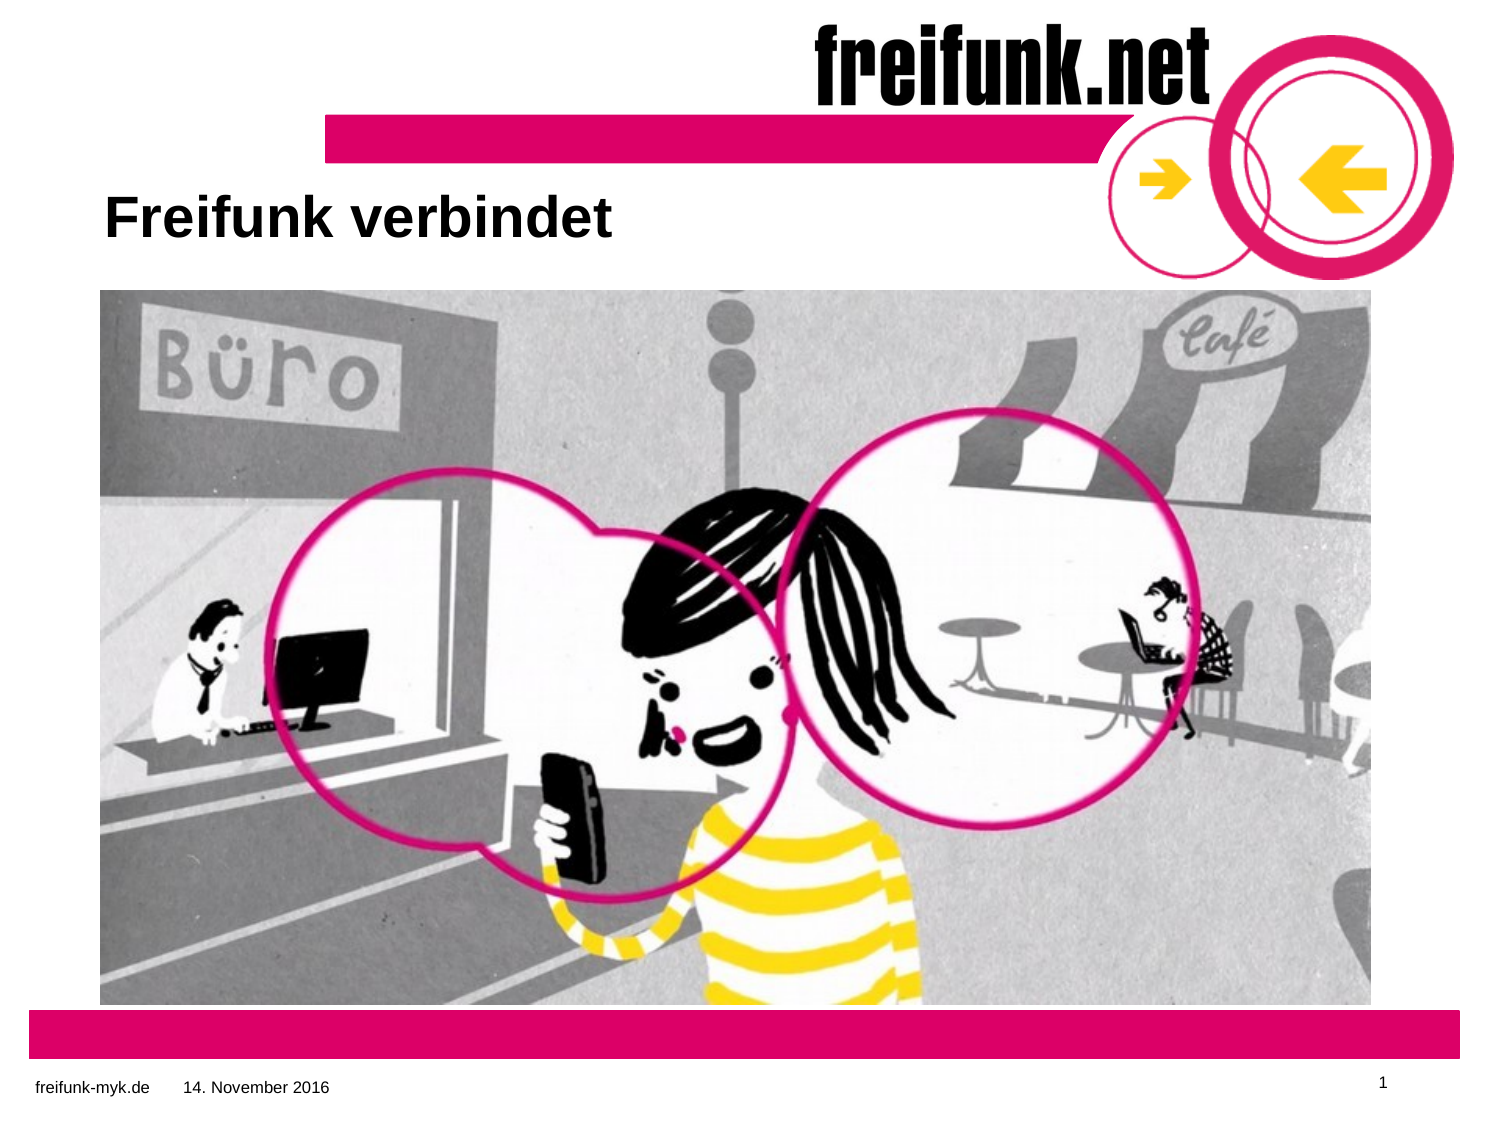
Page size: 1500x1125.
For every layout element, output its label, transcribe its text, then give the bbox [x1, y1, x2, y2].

picture [100, 290, 1371, 1005]
title Freifunk verbindet [104, 153, 1087, 274]
picture [816, 24, 1454, 280]
